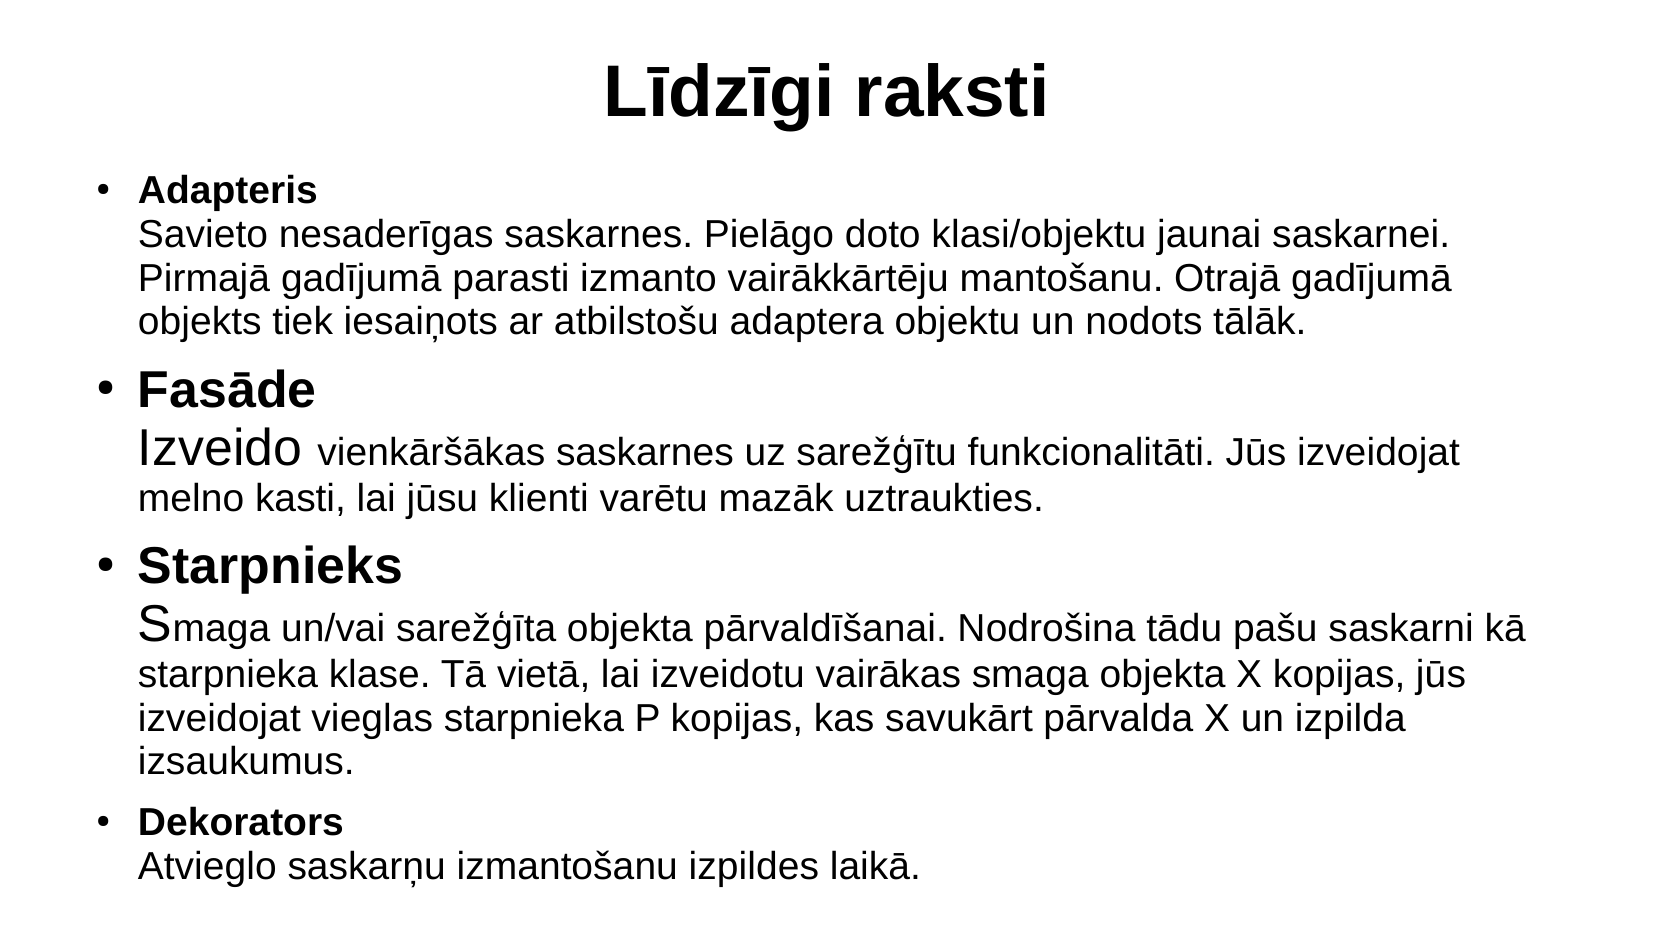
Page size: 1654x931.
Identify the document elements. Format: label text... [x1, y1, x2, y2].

title Līdzīgi raksti [82, 37, 1571, 147]
list Adapteris Savieto nesaderīgas saskarnes. Pielāgo doto klasi/objektu jaunai saskarnei. Pirmajā gadījumā parasti izmanto vairākkārtēju mantošanu. Otrajā gadījumā objekts tiek iesaiņots ar atbilstošu adaptera objektu un nodots tālāk. Fasāde Izveido vienkāršākas saskarnes uz sarežģītu funkcionalitāti. Jūs izveidojat melno kasti, lai jūsu klienti varētu mazāk uztraukties. Starpnieks Smaga un/vai sarežģīta objekta pārvaldīšanai. Nodrošina tādu pašu saskarni kā starpnieka klase. Tā vietā, lai izveidotu vairākas smaga objekta X kopijas, jūs izveidojat vieglas starpnieka P kopijas, kas savukārt pārvalda X un izpilda izsaukumus. Dekorators Atvieglo saskarņu izmantošanu izpildes laikā. [82, 168, 1538, 889]
